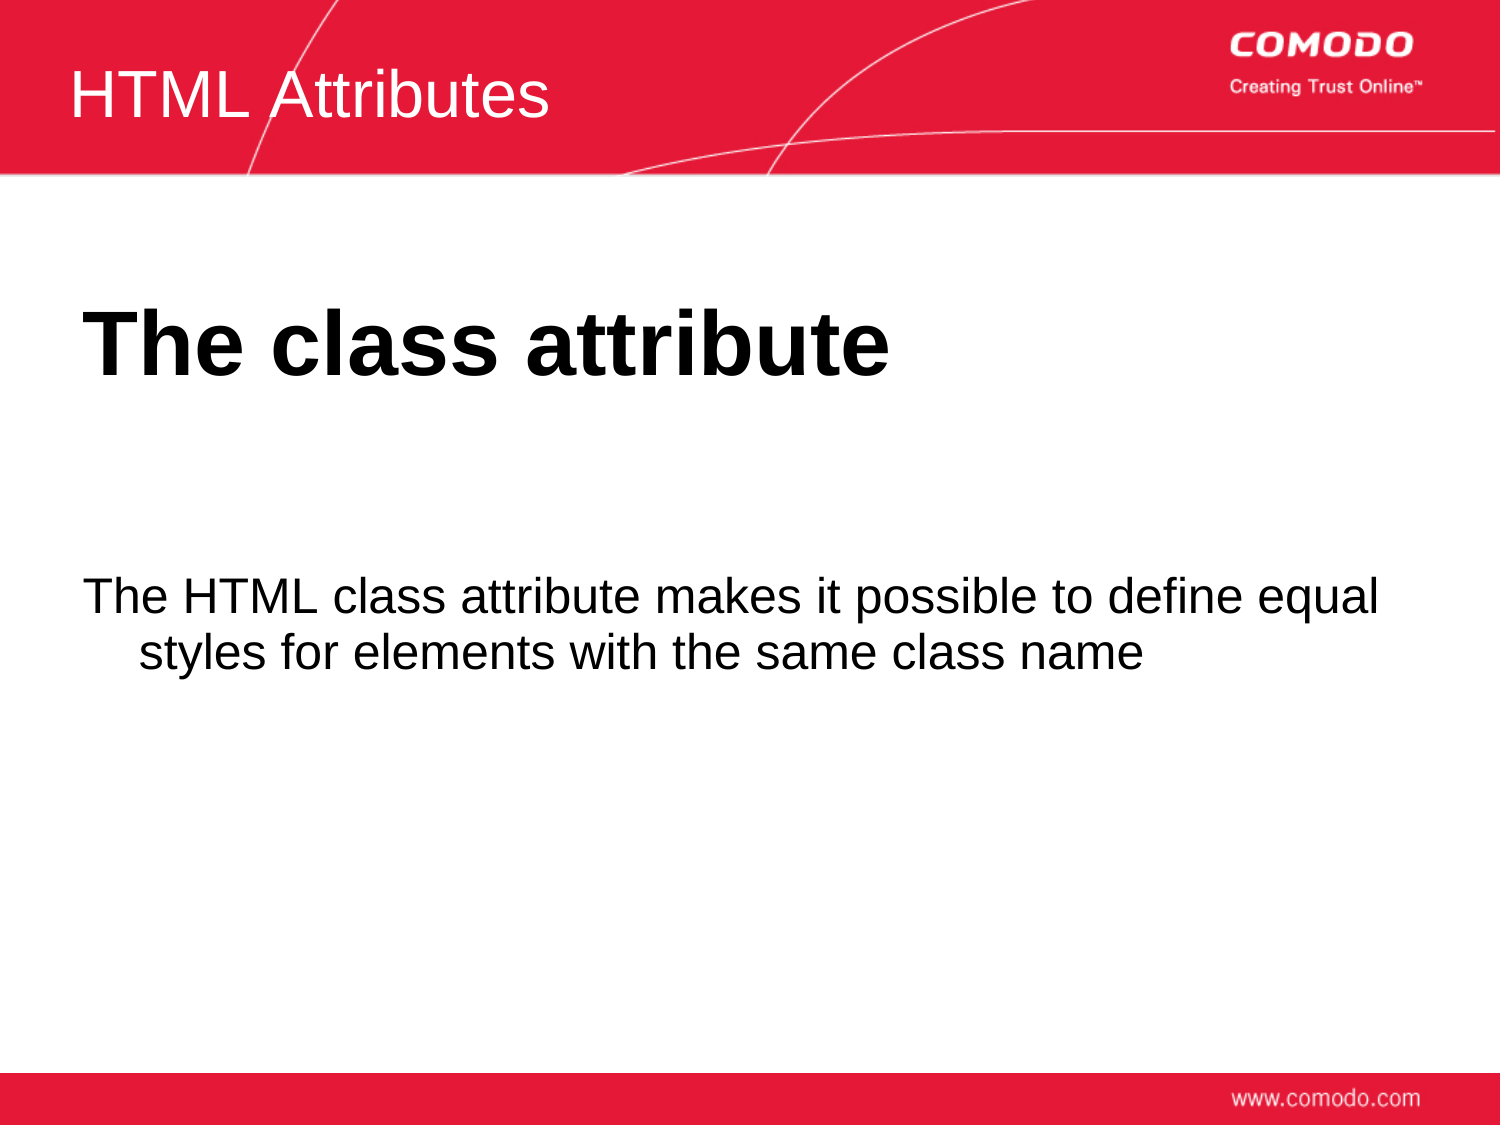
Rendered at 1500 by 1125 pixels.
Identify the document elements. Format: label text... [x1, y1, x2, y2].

picture [0, 1073, 1500, 1125]
title HTML Attributes [69, 21, 1197, 170]
list The class attribute The HTML class attribute makes it possible to define equal styles for elements with the same class name [82, 290, 1406, 1109]
picture [0, 0, 1500, 176]
